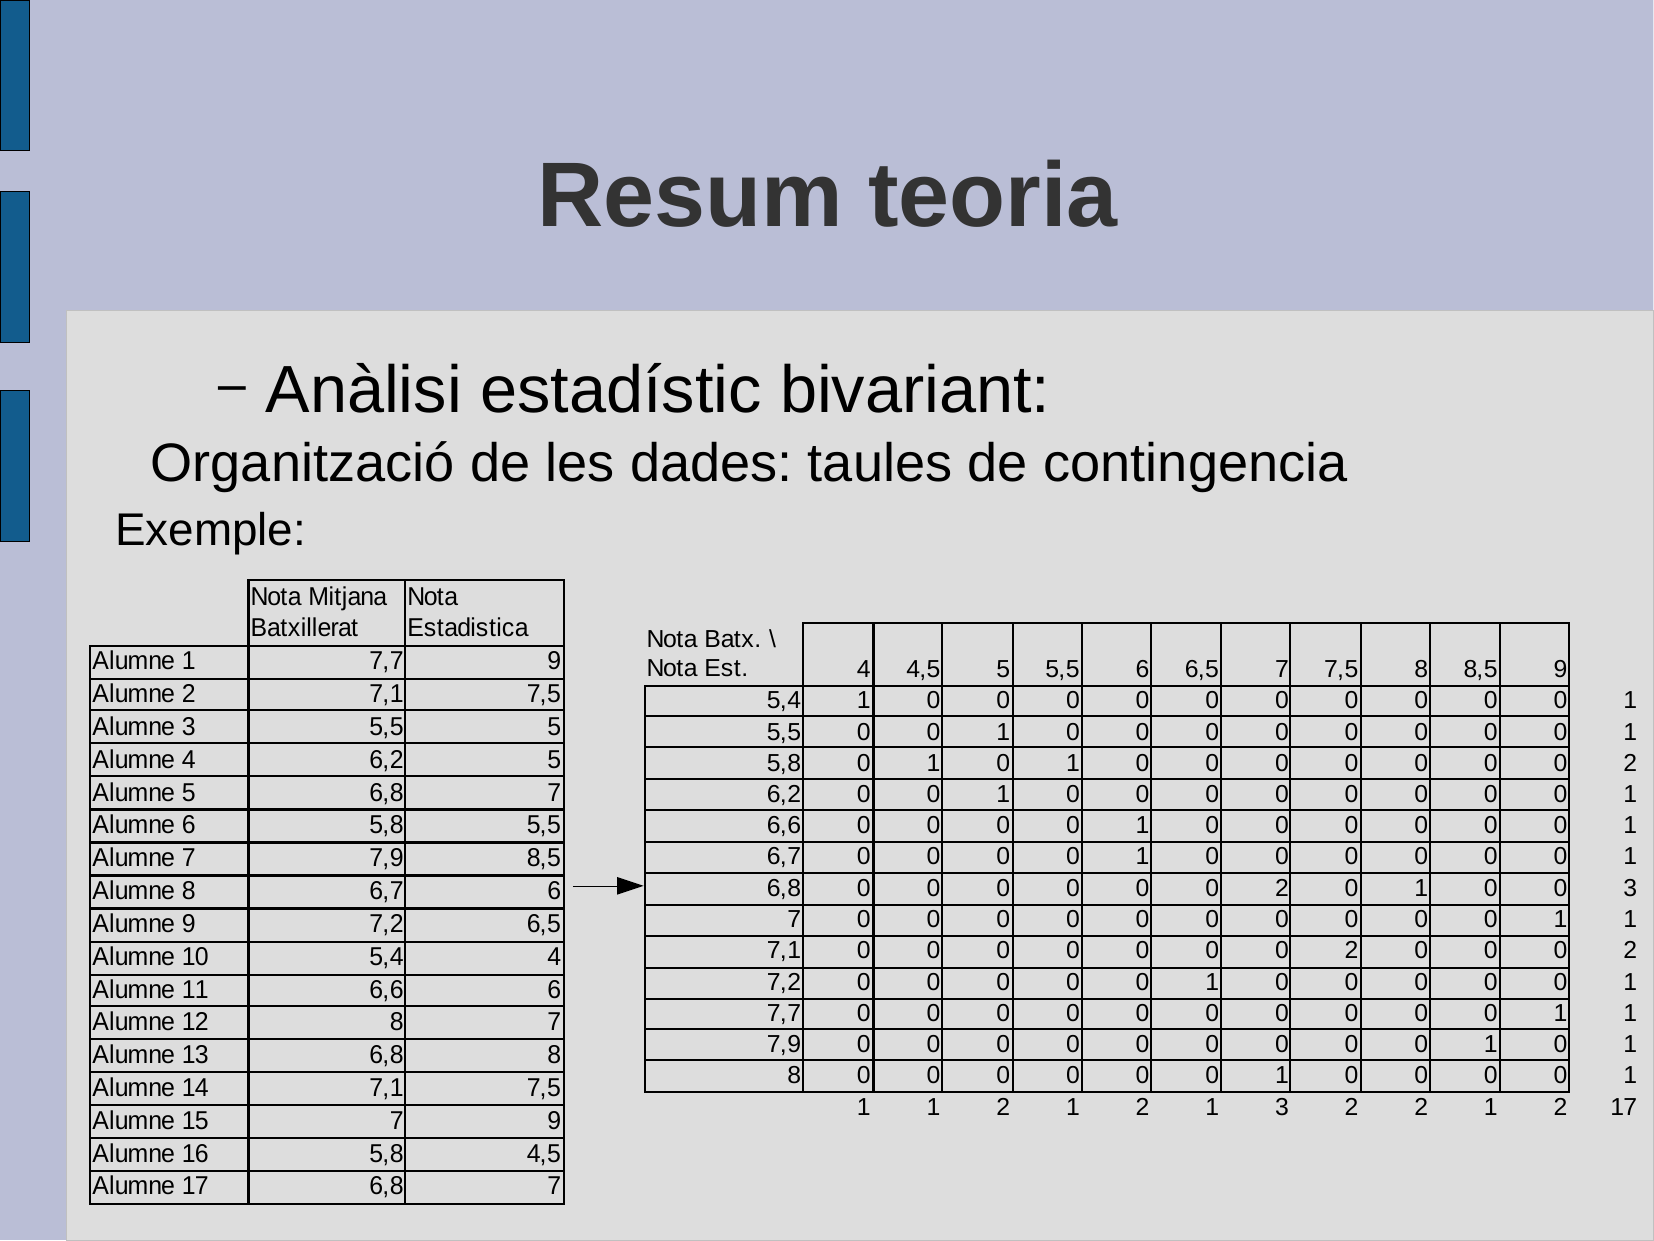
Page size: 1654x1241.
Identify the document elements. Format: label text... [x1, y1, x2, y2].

chart [642, 621, 1642, 1158]
title Resum teoria [121, 91, 1534, 299]
text_box Organització de les dades: taules de contingencia [118, 425, 1654, 501]
text_box Exemple: [100, 496, 367, 562]
text_box Anàlisi estadístic bivariant: [124, 352, 1565, 425]
chart [87, 577, 566, 1208]
